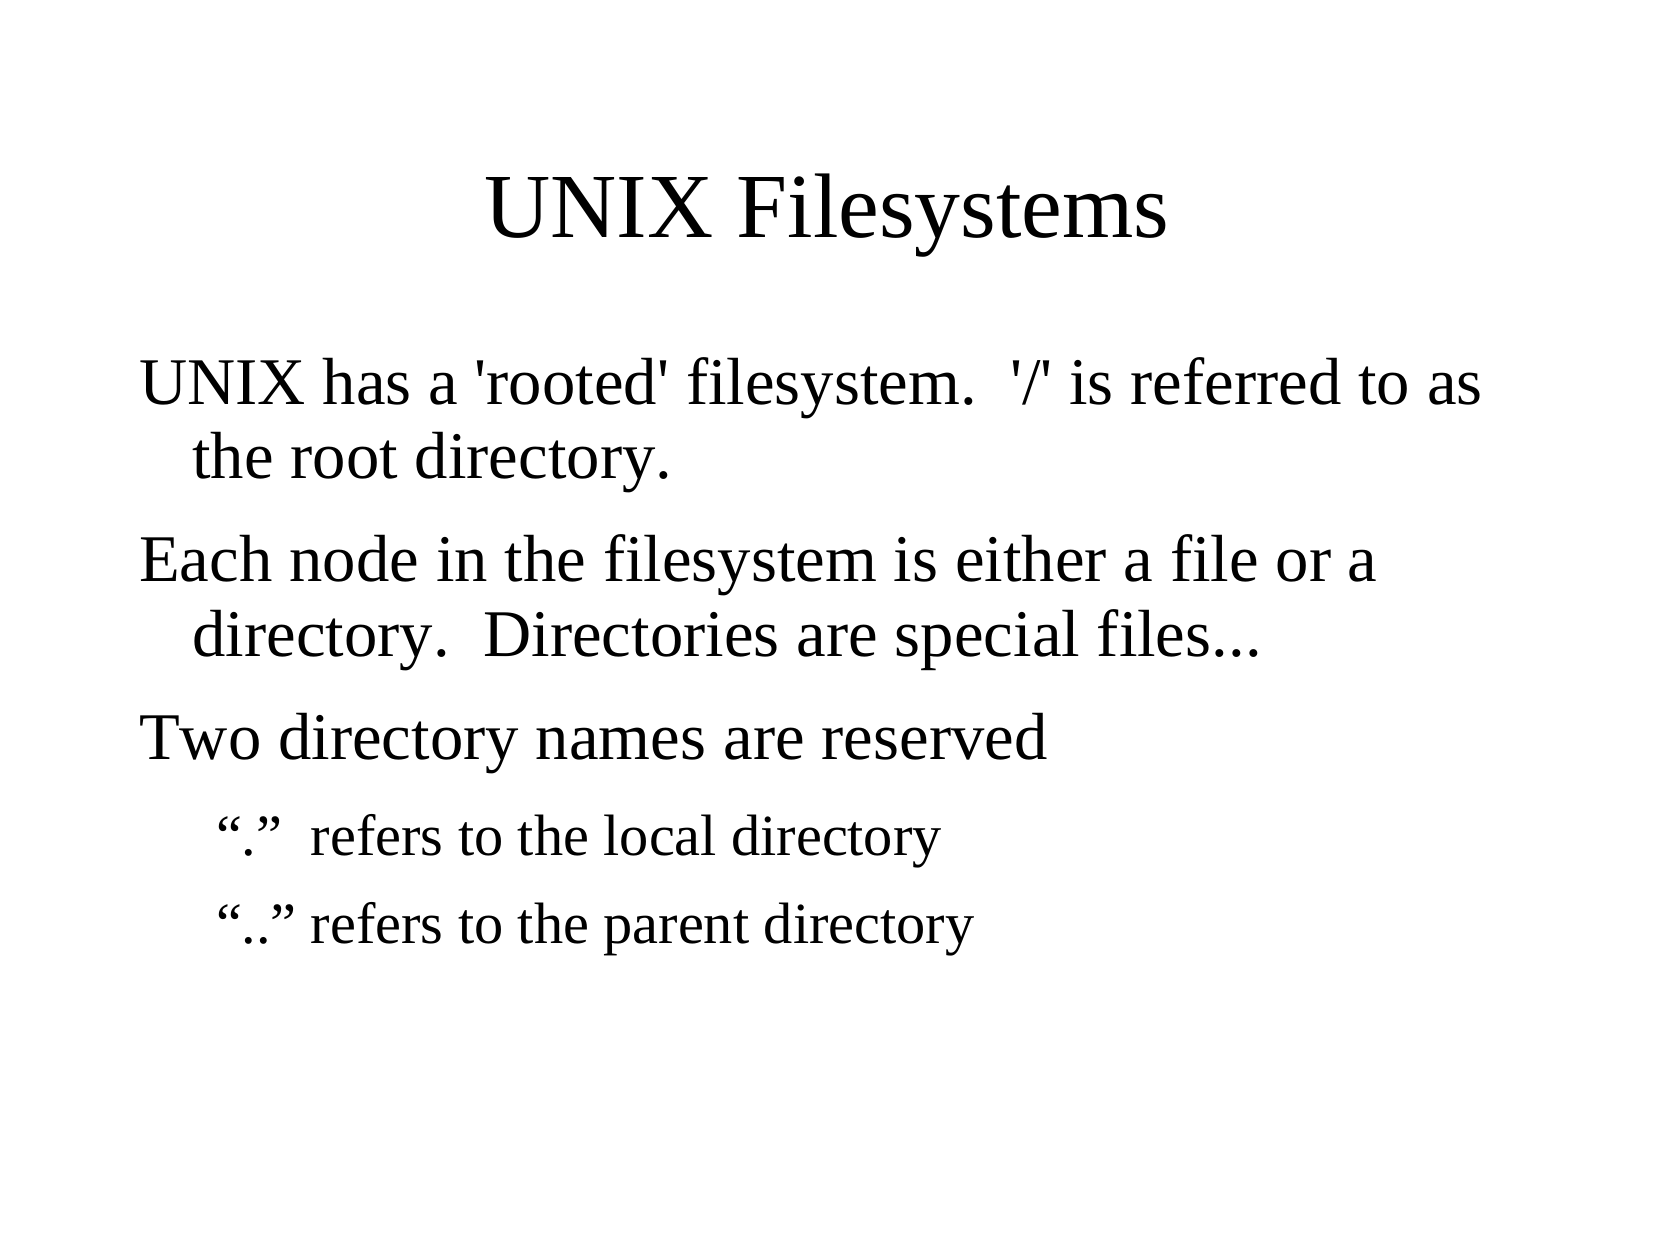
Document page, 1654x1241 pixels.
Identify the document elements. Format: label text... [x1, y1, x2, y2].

list UNIX has a 'rooted' filesystem. '/' is referred to as the root directory. Each node in the filesystem is either a file or a directory. Directories are special files... Two directory names are reserved “.” refers to the local directory “..” refers to the parent directory [121, 344, 1534, 1127]
title UNIX Filesystems [121, 102, 1534, 311]
